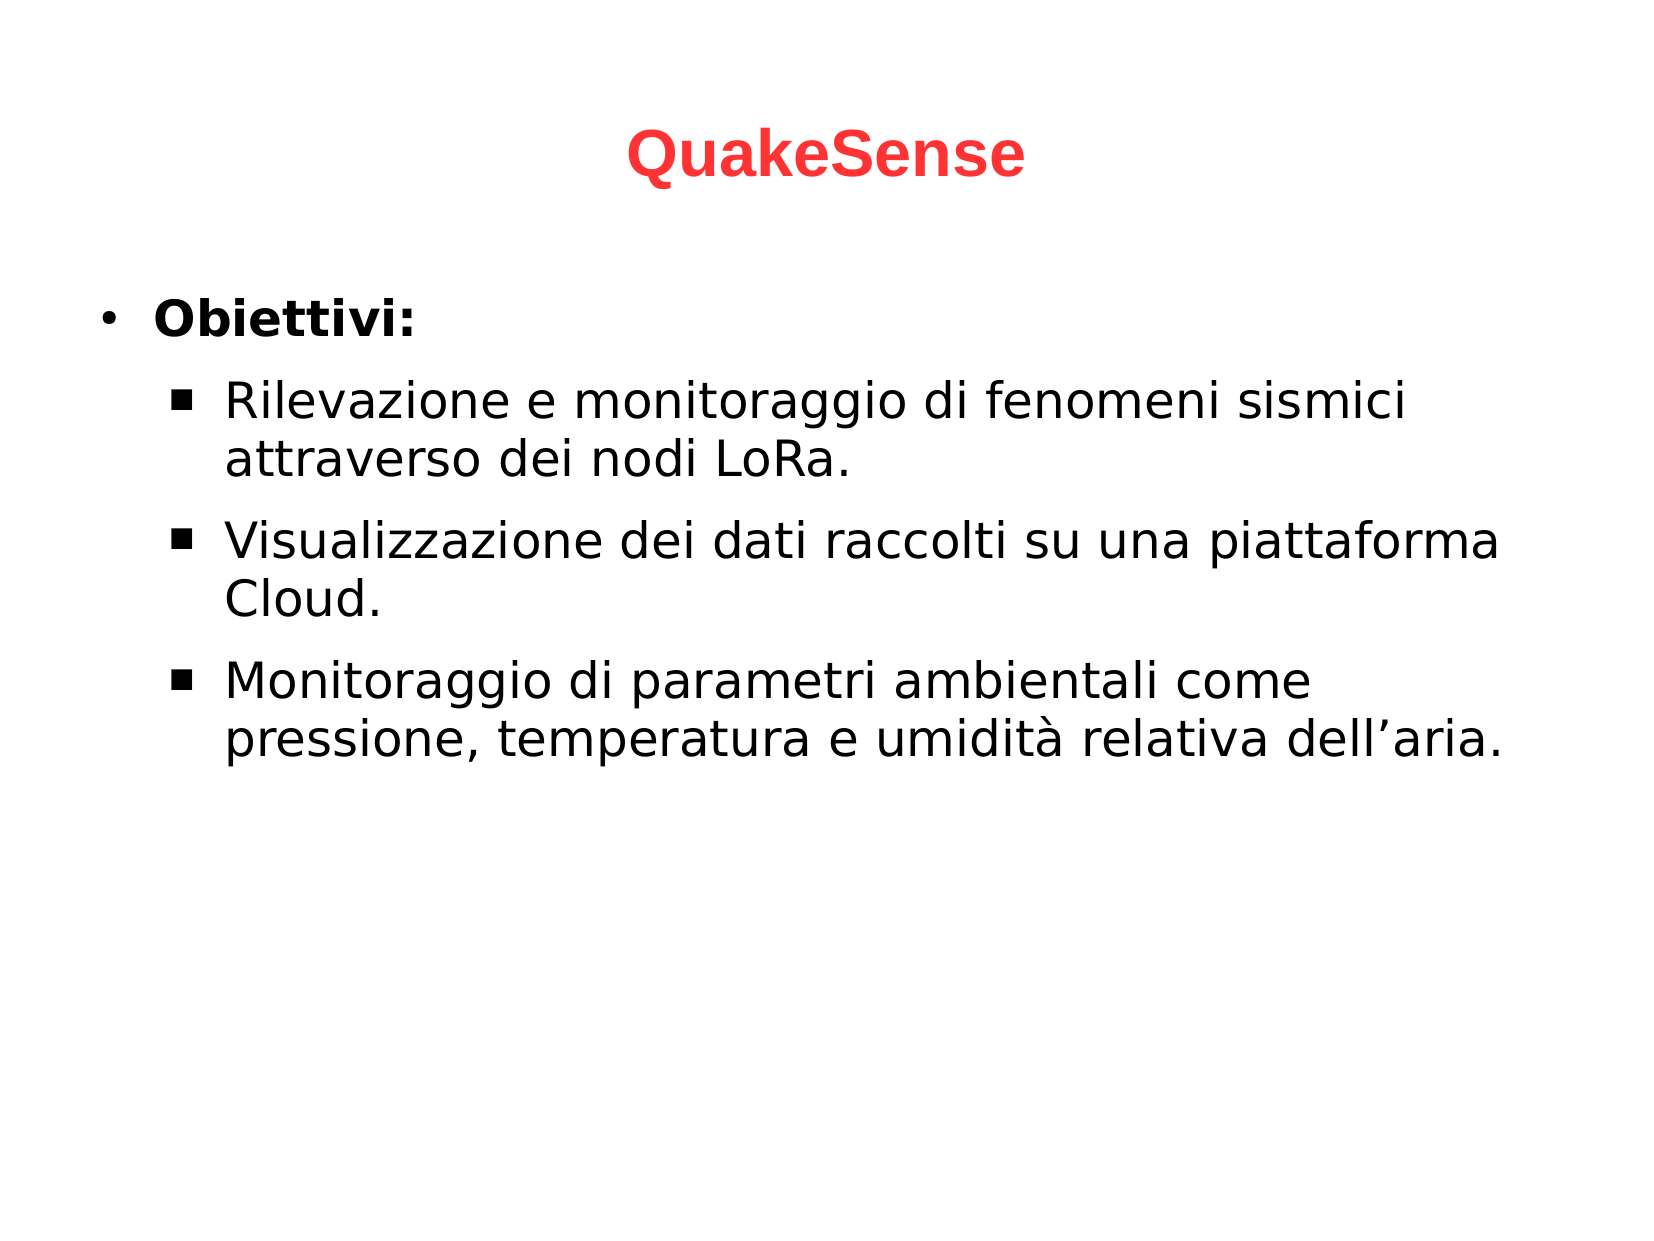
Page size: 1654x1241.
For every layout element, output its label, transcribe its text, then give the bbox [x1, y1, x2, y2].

title QuakeSense [82, 49, 1571, 257]
list Obiettivi: Rilevazione e monitoraggio di fenomeni sismici attraverso dei nodi LoRa. Visualizzazione dei dati raccolti su una piattaforma Cloud. Monitoraggio di parametri ambientali come pressione, temperatura e umidità relativa dell’aria. [82, 290, 1571, 1010]
